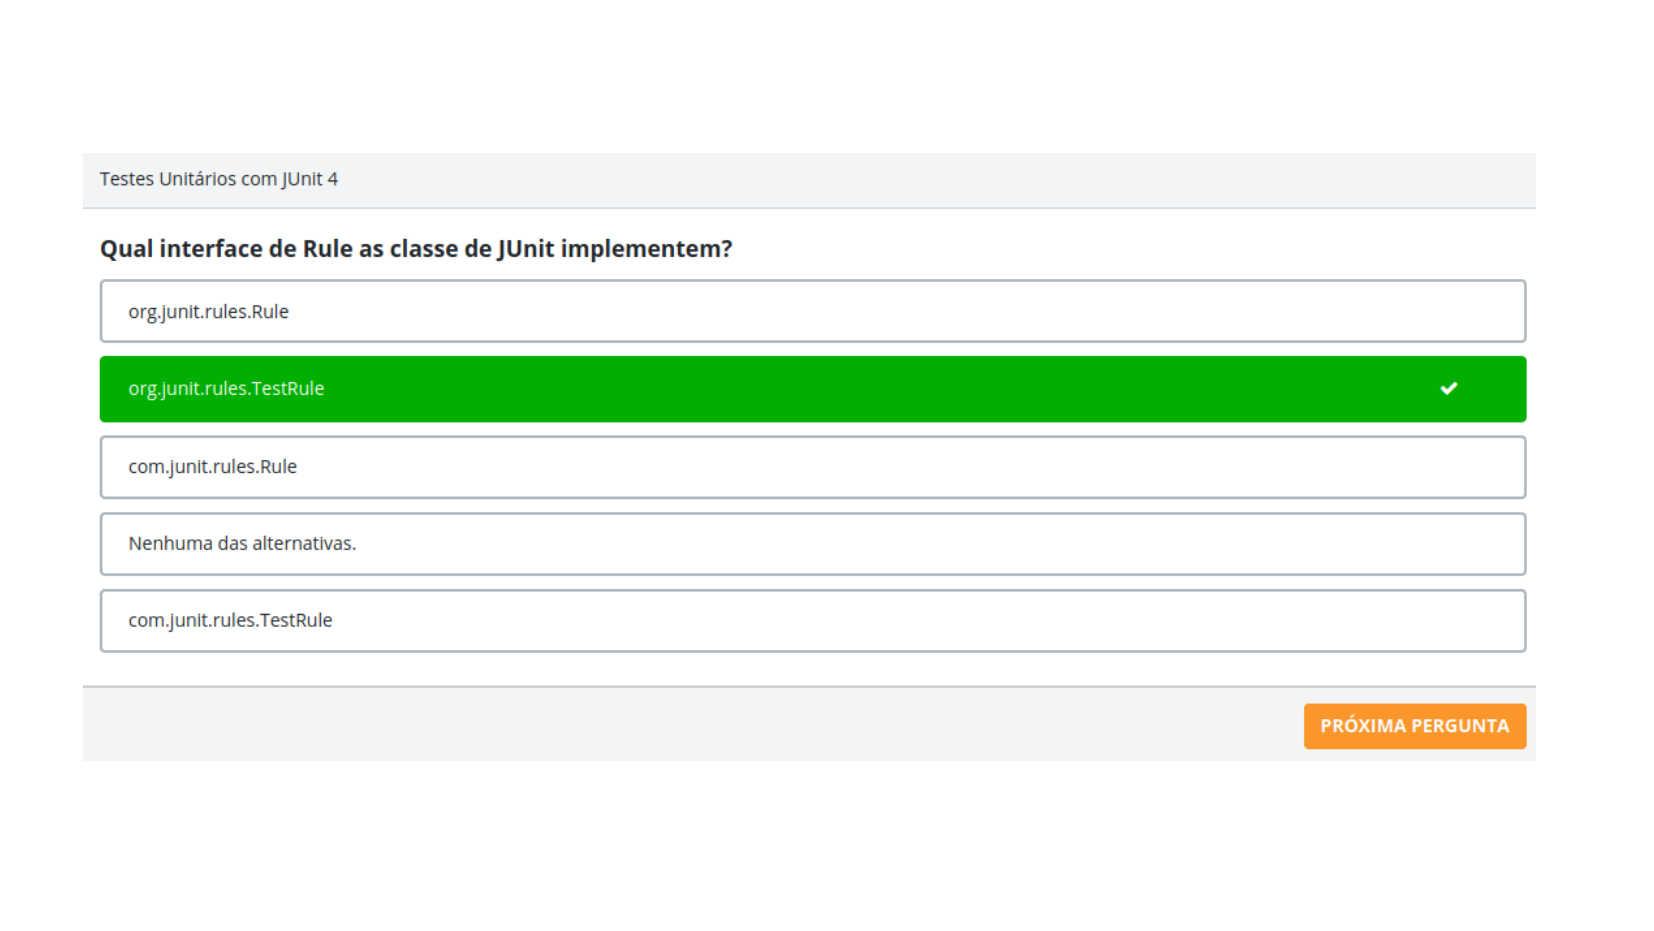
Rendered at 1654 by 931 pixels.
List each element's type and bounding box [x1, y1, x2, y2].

picture [83, 153, 1536, 761]
